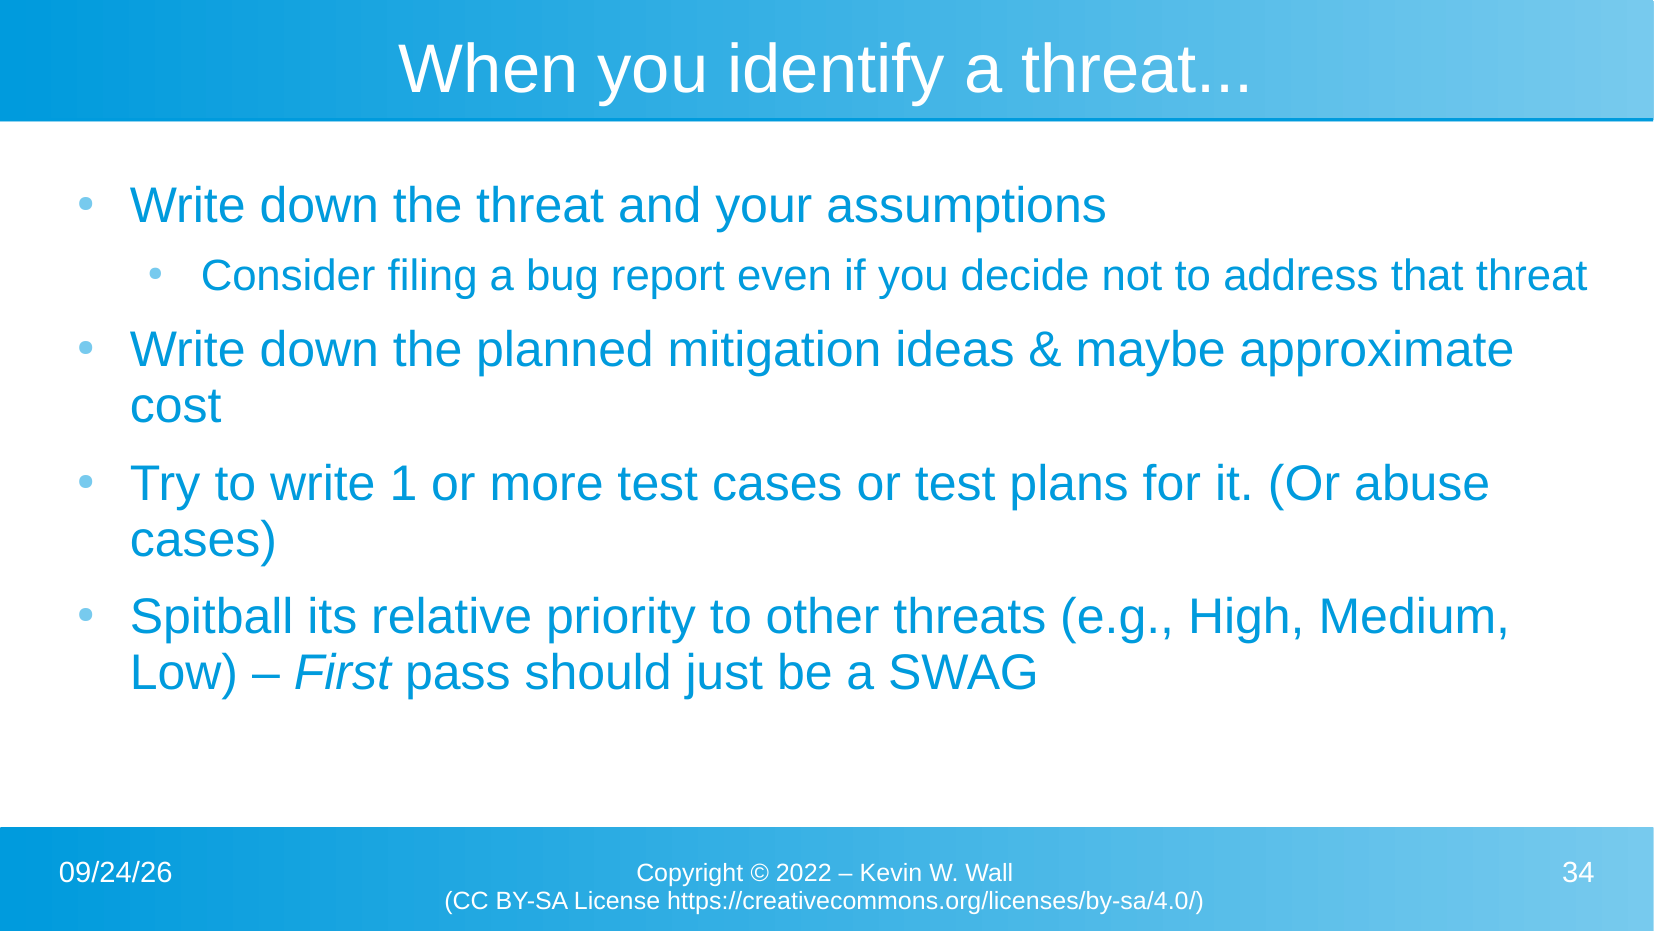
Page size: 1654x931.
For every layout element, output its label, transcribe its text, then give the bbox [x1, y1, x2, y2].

title When you identify a threat... [59, 29, 1595, 108]
list Write down the threat and your assumptions Consider filing a bug report even if you decide not to address that threat Write down the planned mitigation ideas & maybe approximate cost Try to write 1 or more test cases or test plans for it. (Or abuse cases) Spitball its relative priority to other threats (e.g., High, Medium, Low) – First pass should just be a SWAG [59, 177, 1595, 768]
